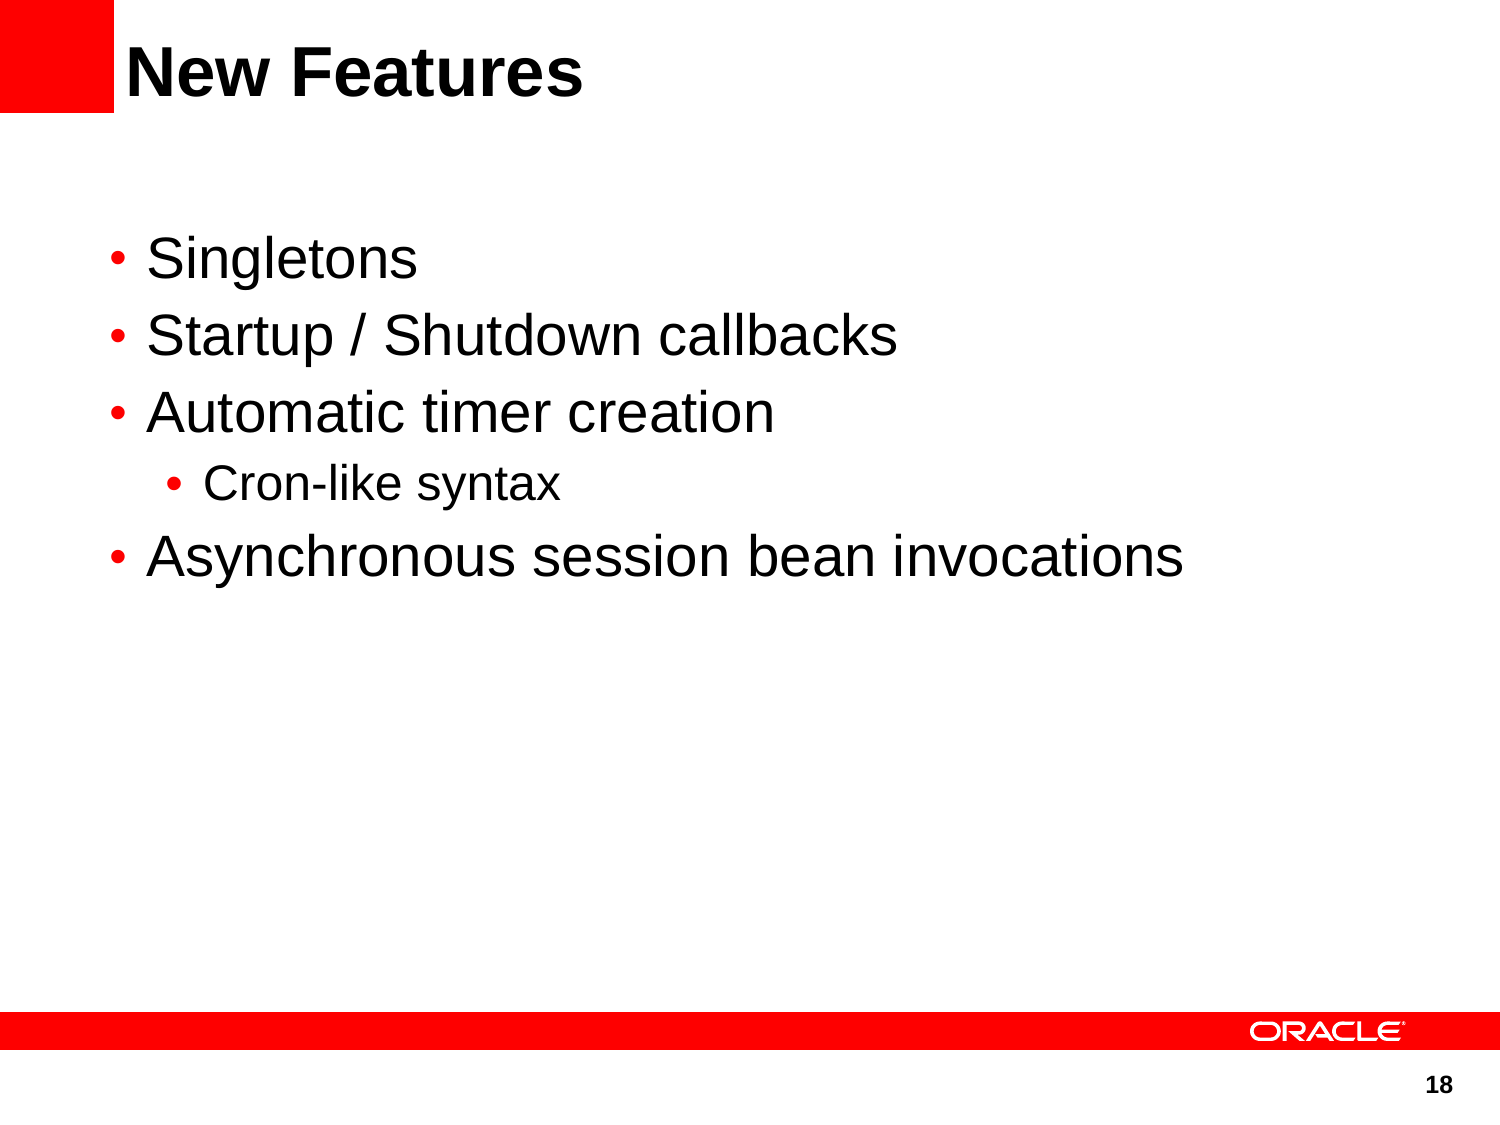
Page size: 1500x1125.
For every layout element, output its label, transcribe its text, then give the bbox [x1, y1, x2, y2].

picture [0, 1012, 1500, 1050]
list Singletons Startup / Shutdown callbacks Automatic timer creation Cron-like syntax Asynchronous session bean invocations [109, 225, 1334, 877]
picture [0, 0, 114, 113]
title New Features [125, 32, 1350, 181]
